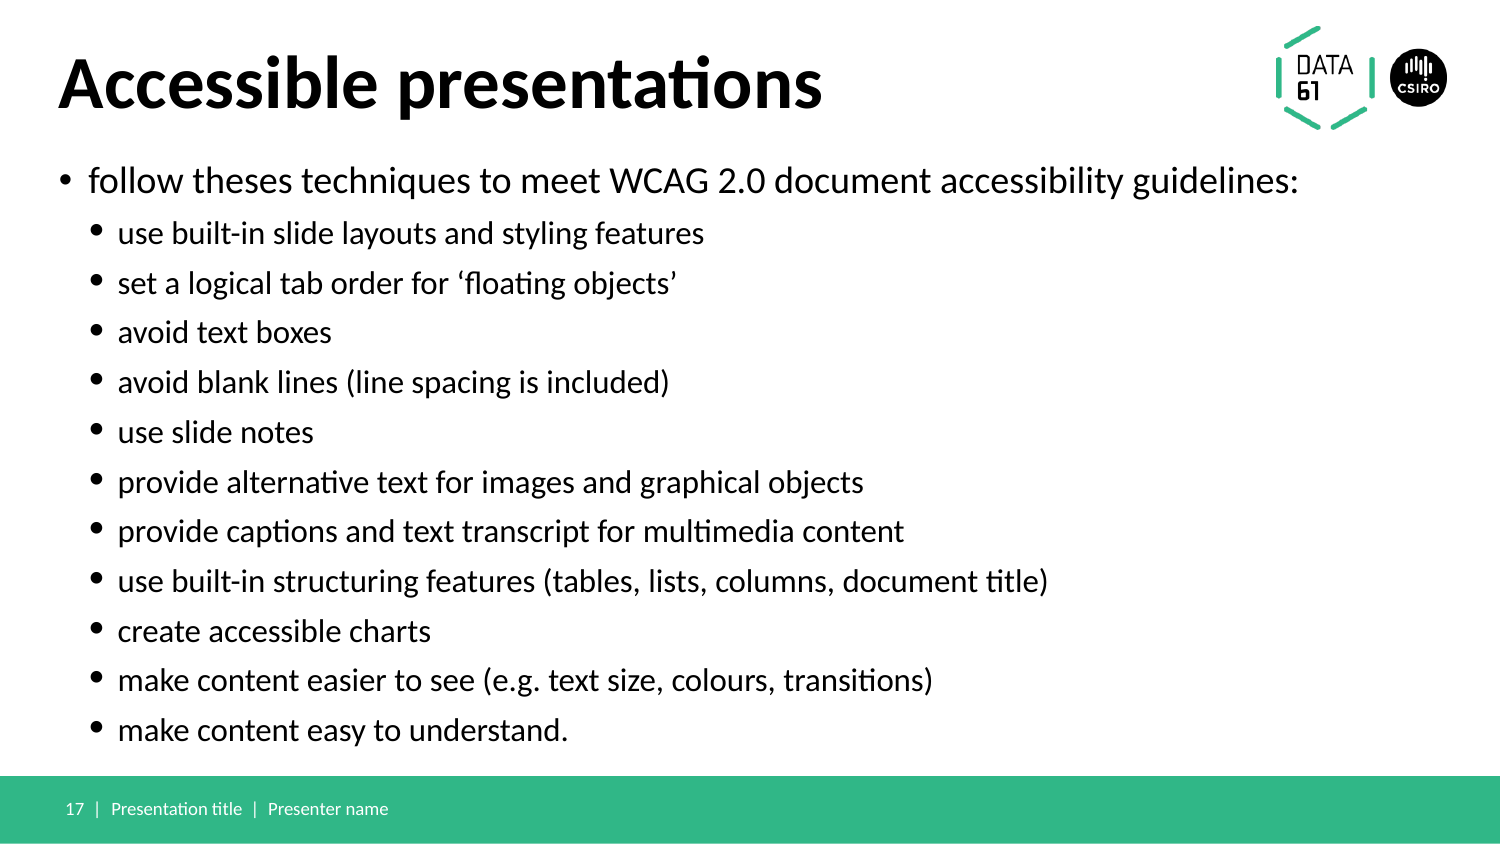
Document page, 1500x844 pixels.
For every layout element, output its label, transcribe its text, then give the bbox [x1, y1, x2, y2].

slide_number <number> | [54, 800, 102, 816]
title Accessible presentations [58, 33, 1258, 139]
picture [1276, 26, 1447, 130]
footer Presentation title | Presenter name [111, 800, 1110, 816]
list follow theses techniques to meet WCAG 2.0 document accessibility guidelines: use built-in slide layouts and styling features set a logical tab order for ‘floating objects’ avoid text boxes avoid blank lines (line spacing is included) use slide notes provide alternative text for images and graphical objects provide captions and text transcript for multimedia content use built-in structuring features (tables, lists, columns, document title) create accessible charts make content easier to see (e.g. text size, colours, transitions) make content easy to understand. [58, 156, 1447, 753]
